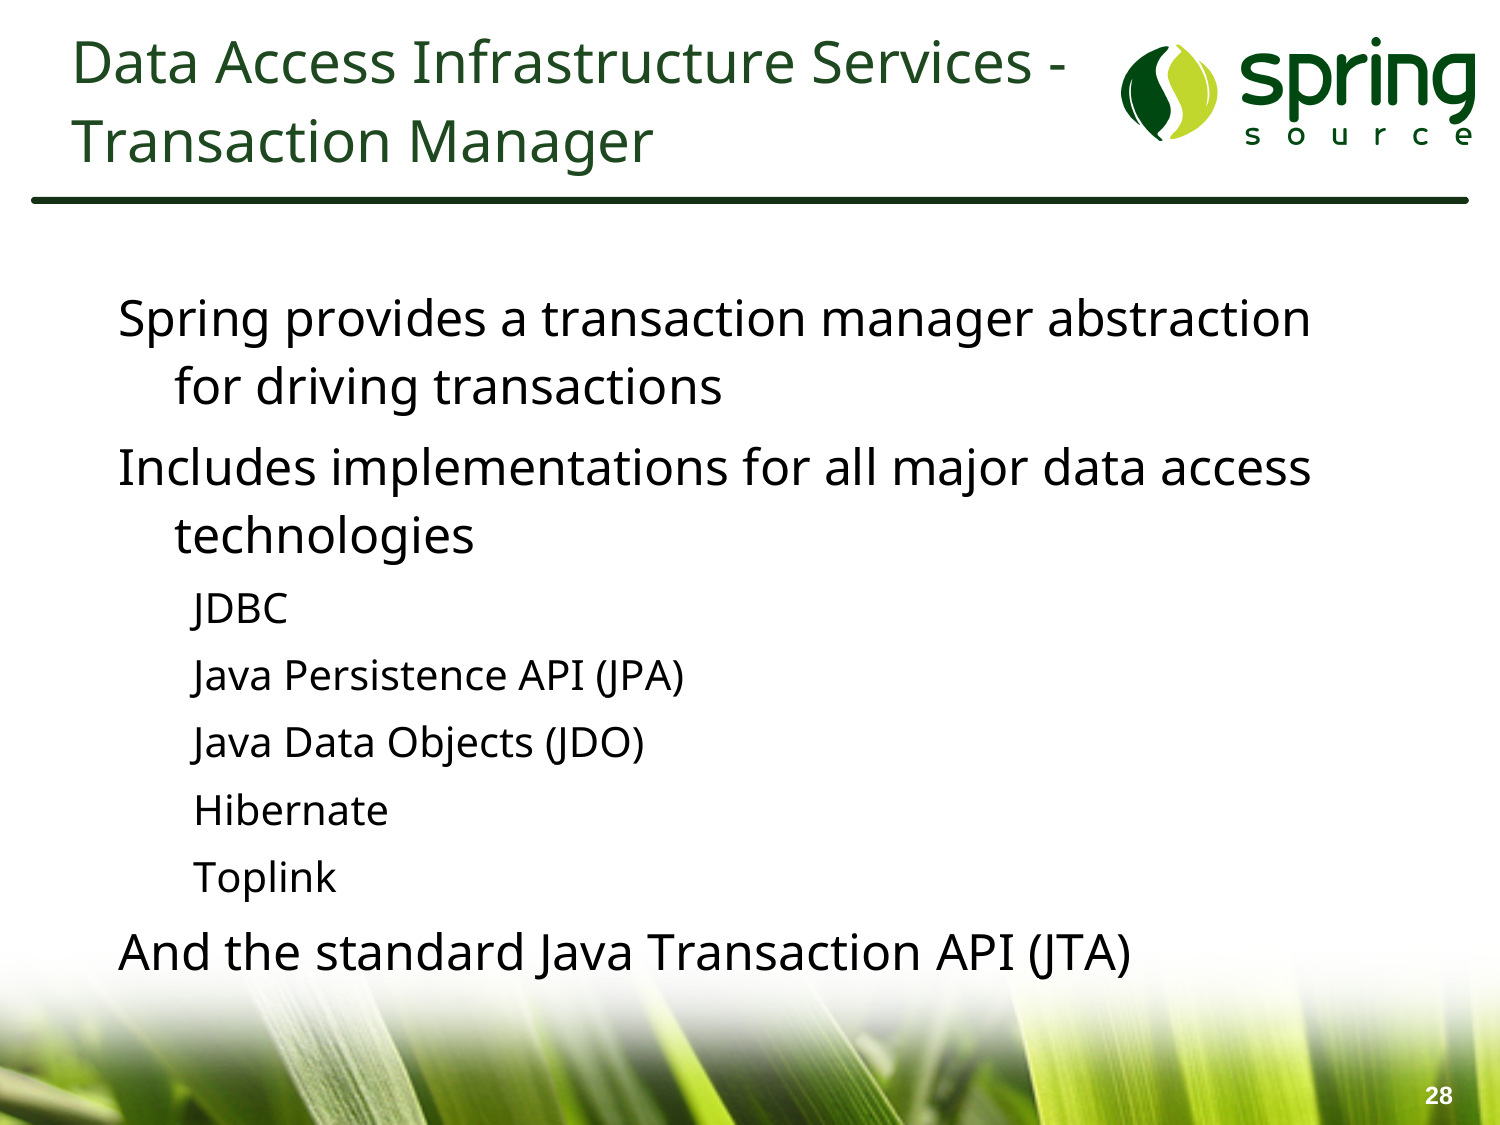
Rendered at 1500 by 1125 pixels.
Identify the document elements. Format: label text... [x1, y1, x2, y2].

title Data Access Infrastructure Services - Transaction Manager [56, 13, 1089, 176]
picture [1121, 37, 1475, 145]
picture [0, 944, 1500, 1125]
picture [1094, 944, 1105, 955]
picture [128, 944, 139, 955]
picture [946, 944, 957, 955]
picture [280, 946, 294, 954]
picture [1034, 944, 1048, 976]
picture [363, 957, 376, 967]
list Spring provides a transaction manager abstraction for driving transactions Includes implementations for all major data access technologies JDBC Java Persistence API (JPA) Java Data Objects (JDO) Hibernate Toplink And the standard Java Transaction API (JTA) [103, 275, 1394, 938]
picture [785, 957, 798, 967]
picture [585, 944, 600, 966]
picture [502, 946, 517, 967]
picture [613, 957, 626, 967]
picture [453, 957, 466, 967]
picture [702, 957, 715, 967]
picture [868, 946, 884, 967]
picture [976, 944, 990, 952]
picture [188, 946, 203, 967]
picture [559, 957, 572, 967]
picture [422, 946, 437, 967]
